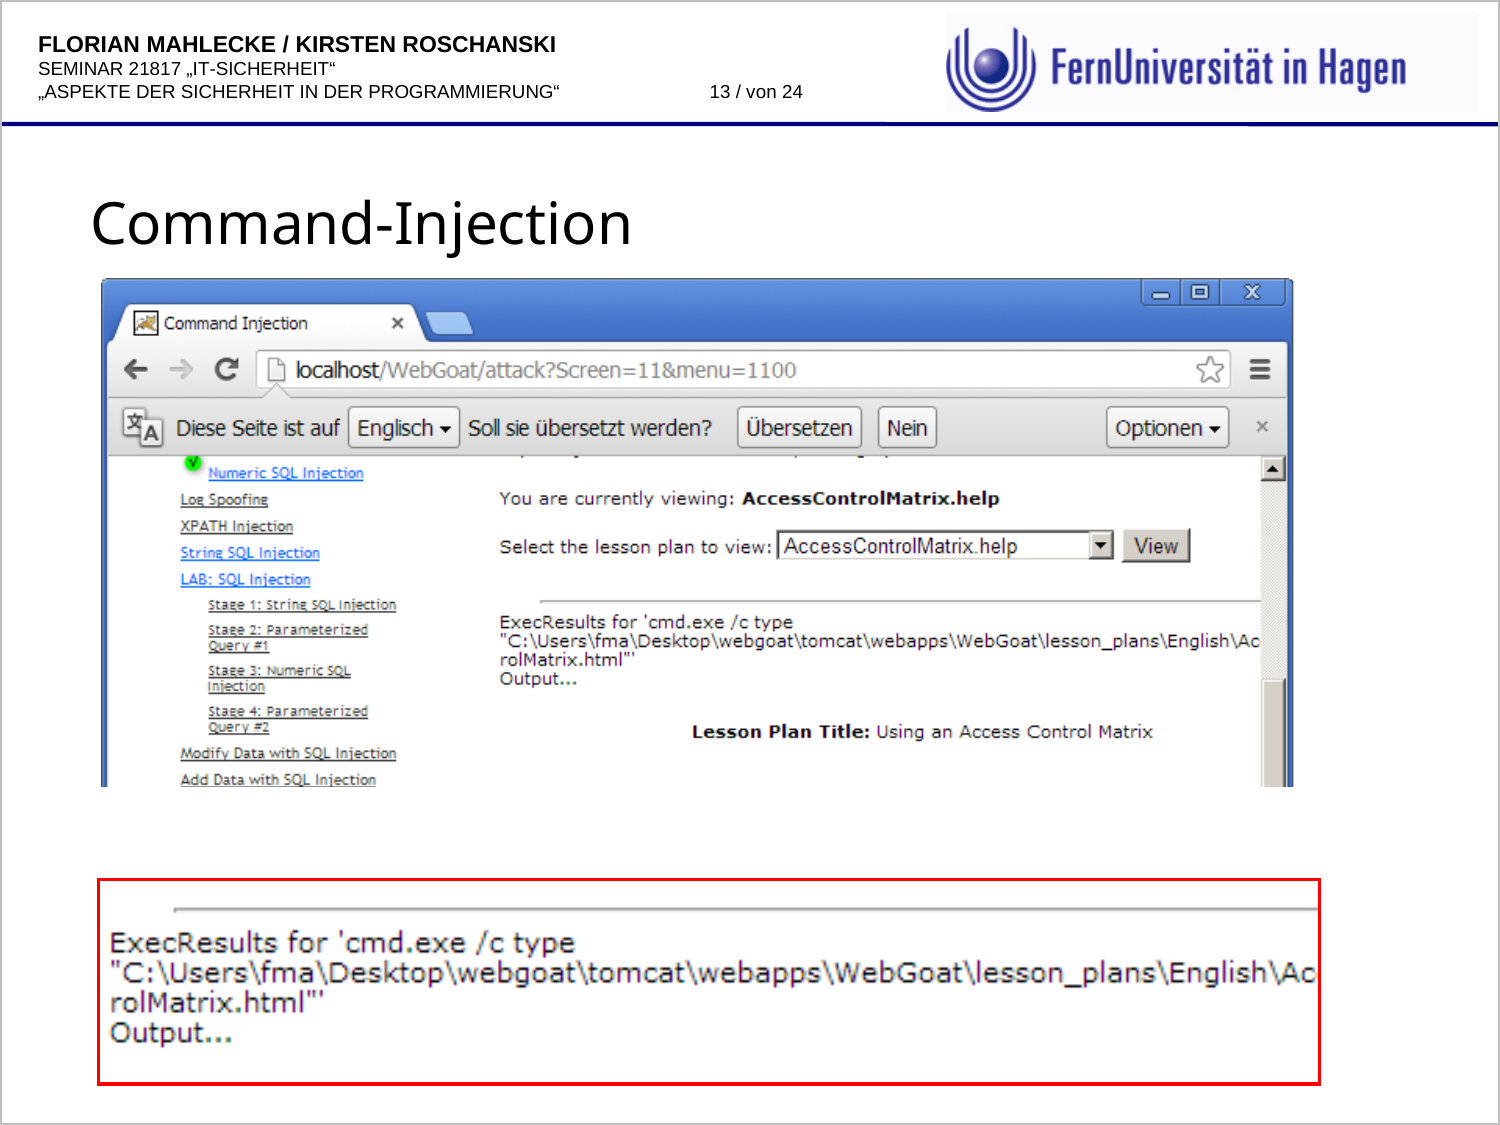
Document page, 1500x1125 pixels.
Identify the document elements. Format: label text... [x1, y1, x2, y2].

picture [946, 11, 1477, 112]
picture [100, 881, 1318, 1083]
title Command-Injection [75, 127, 1425, 316]
picture [101, 278, 1294, 787]
